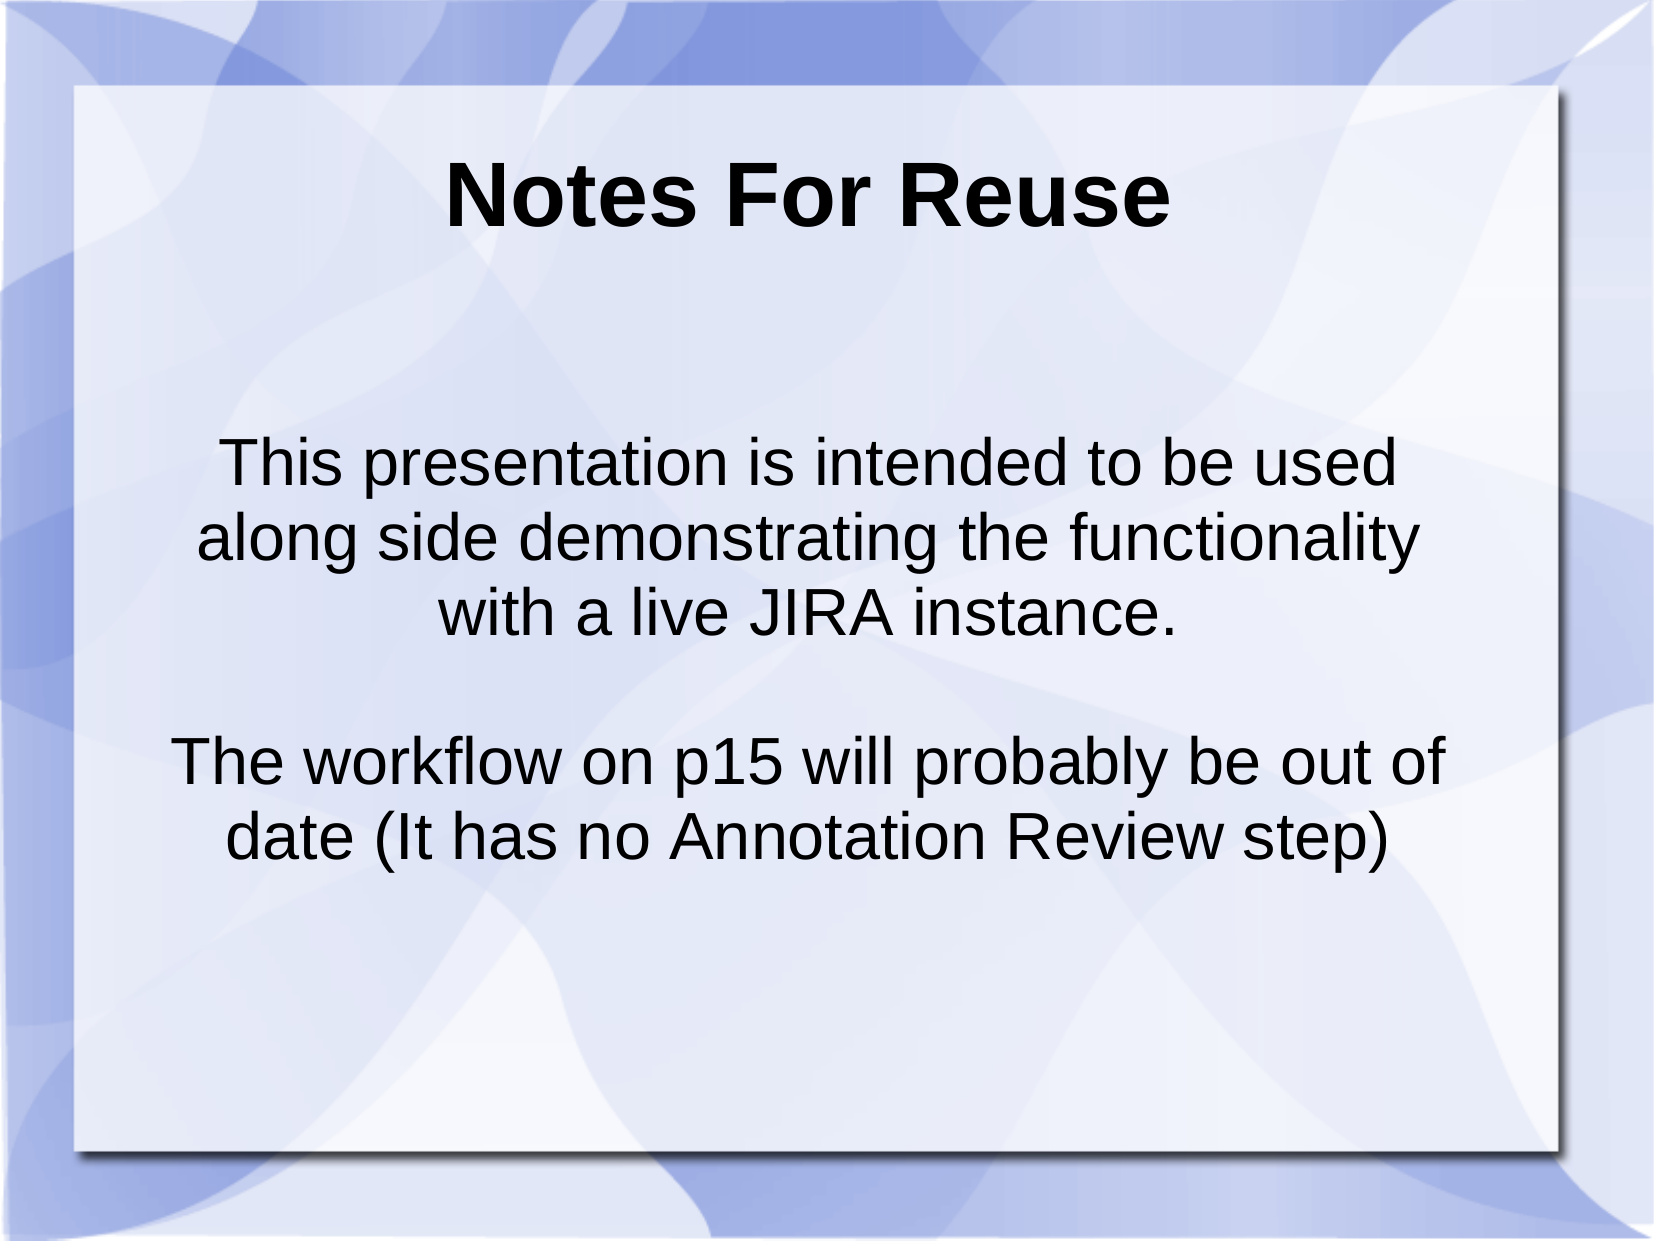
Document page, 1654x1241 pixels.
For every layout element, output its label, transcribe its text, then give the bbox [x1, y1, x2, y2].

picture [0, 0, 1654, 1241]
subtitle This presentation is intended to be used along side demonstrating the functionality with a live JIRA instance. The workflow on p15 will probably be out of date (It has no Annotation Review step) [129, 332, 1489, 967]
title Notes For Reuse [82, 98, 1536, 291]
